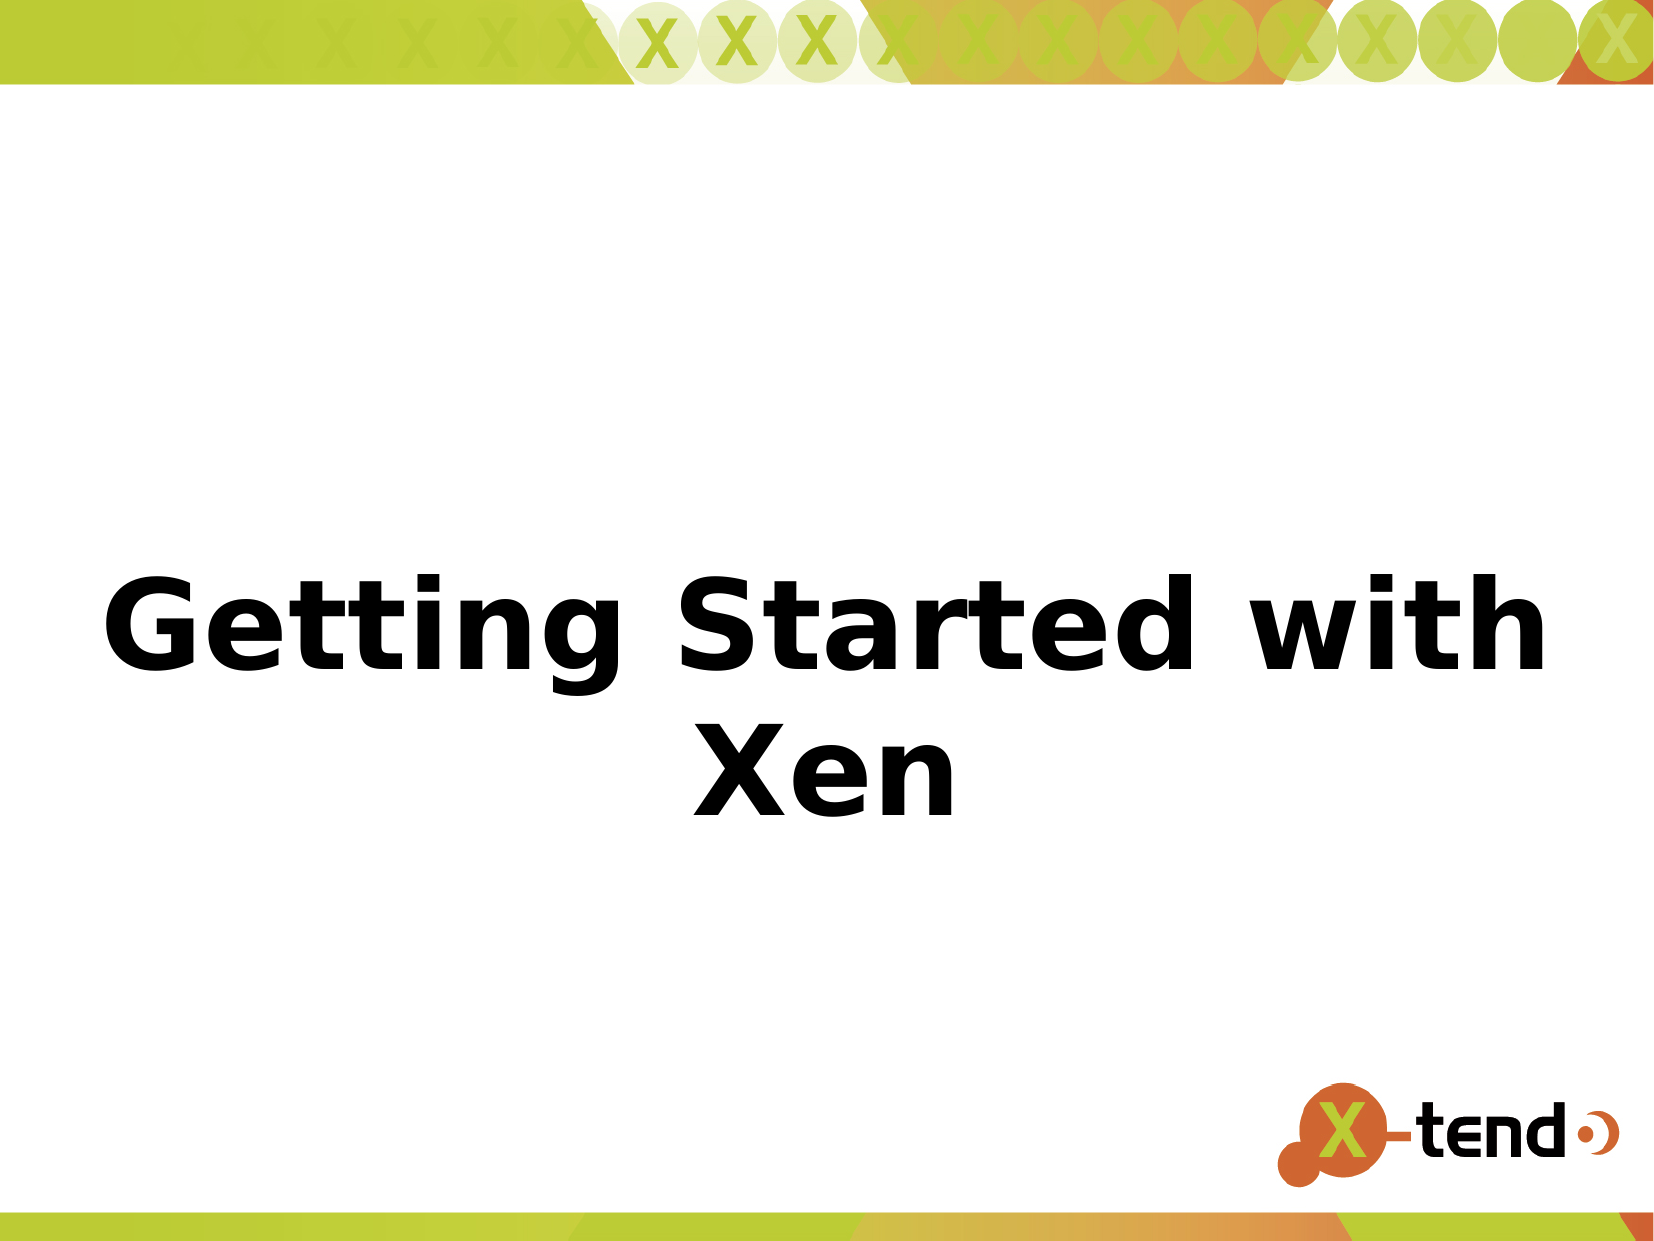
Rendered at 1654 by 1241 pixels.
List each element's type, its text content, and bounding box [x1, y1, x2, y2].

picture [0, 0, 1654, 1241]
subtitle Getting Started with Xen [82, 290, 1571, 1109]
